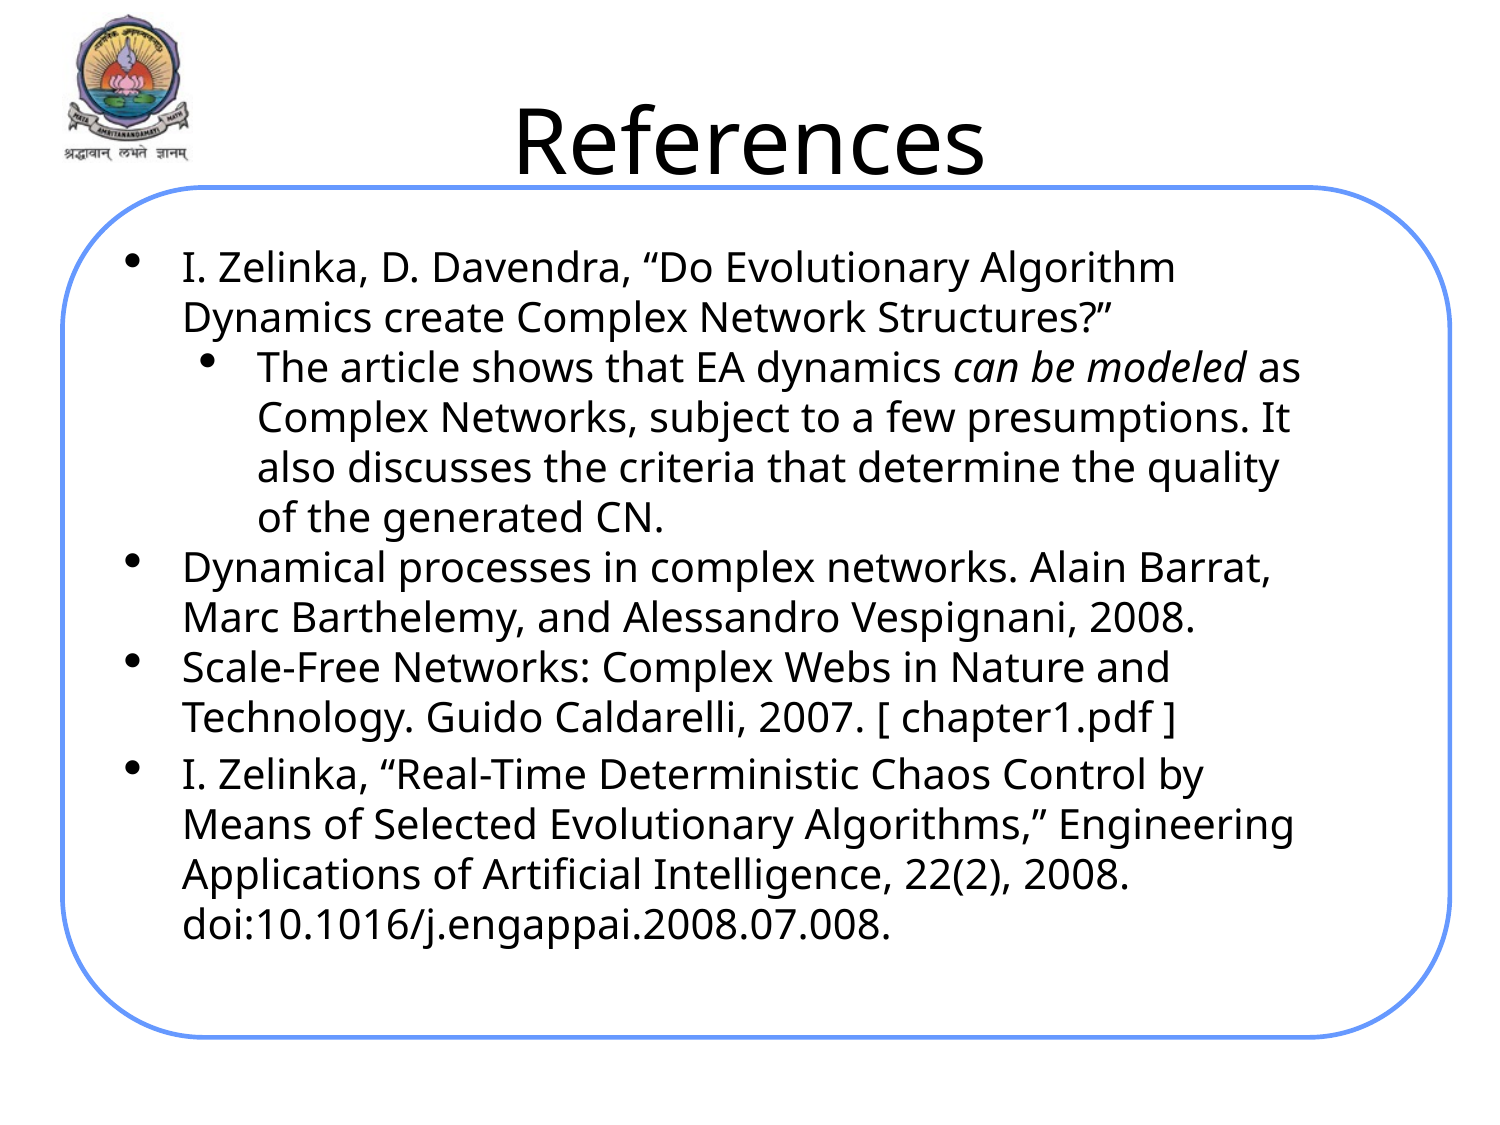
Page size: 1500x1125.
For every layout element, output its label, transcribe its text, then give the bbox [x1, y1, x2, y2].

picture [62, 12, 193, 163]
text_box I. Zelinka, D. Davendra, “Do Evolutionary Algorithm Dynamics create Complex Network Structures?” The article shows that EA dynamics can be modeled as Complex Networks, subject to a few presumptions. It also discusses the criteria that determine the quality of the generated CN. Dynamical processes in complex networks. Alain Barrat, Marc Barthelemy, and Alessandro Vespignani, 2008. Scale-Free Networks: Complex Webs in Nature and Technology. Guido Caldarelli, 2007. [ chapter1.pdf ] I. Zelinka, “Real-Time Deterministic Chaos Control by Means of Selected Evolutionary Algorithms,” Engineering Applications of Artificial Intelligence, 22(2), 2008. doi:10.1016/j.engappai.2008.07.008. [118, 233, 1318, 1004]
title References [75, 44, 1425, 233]
